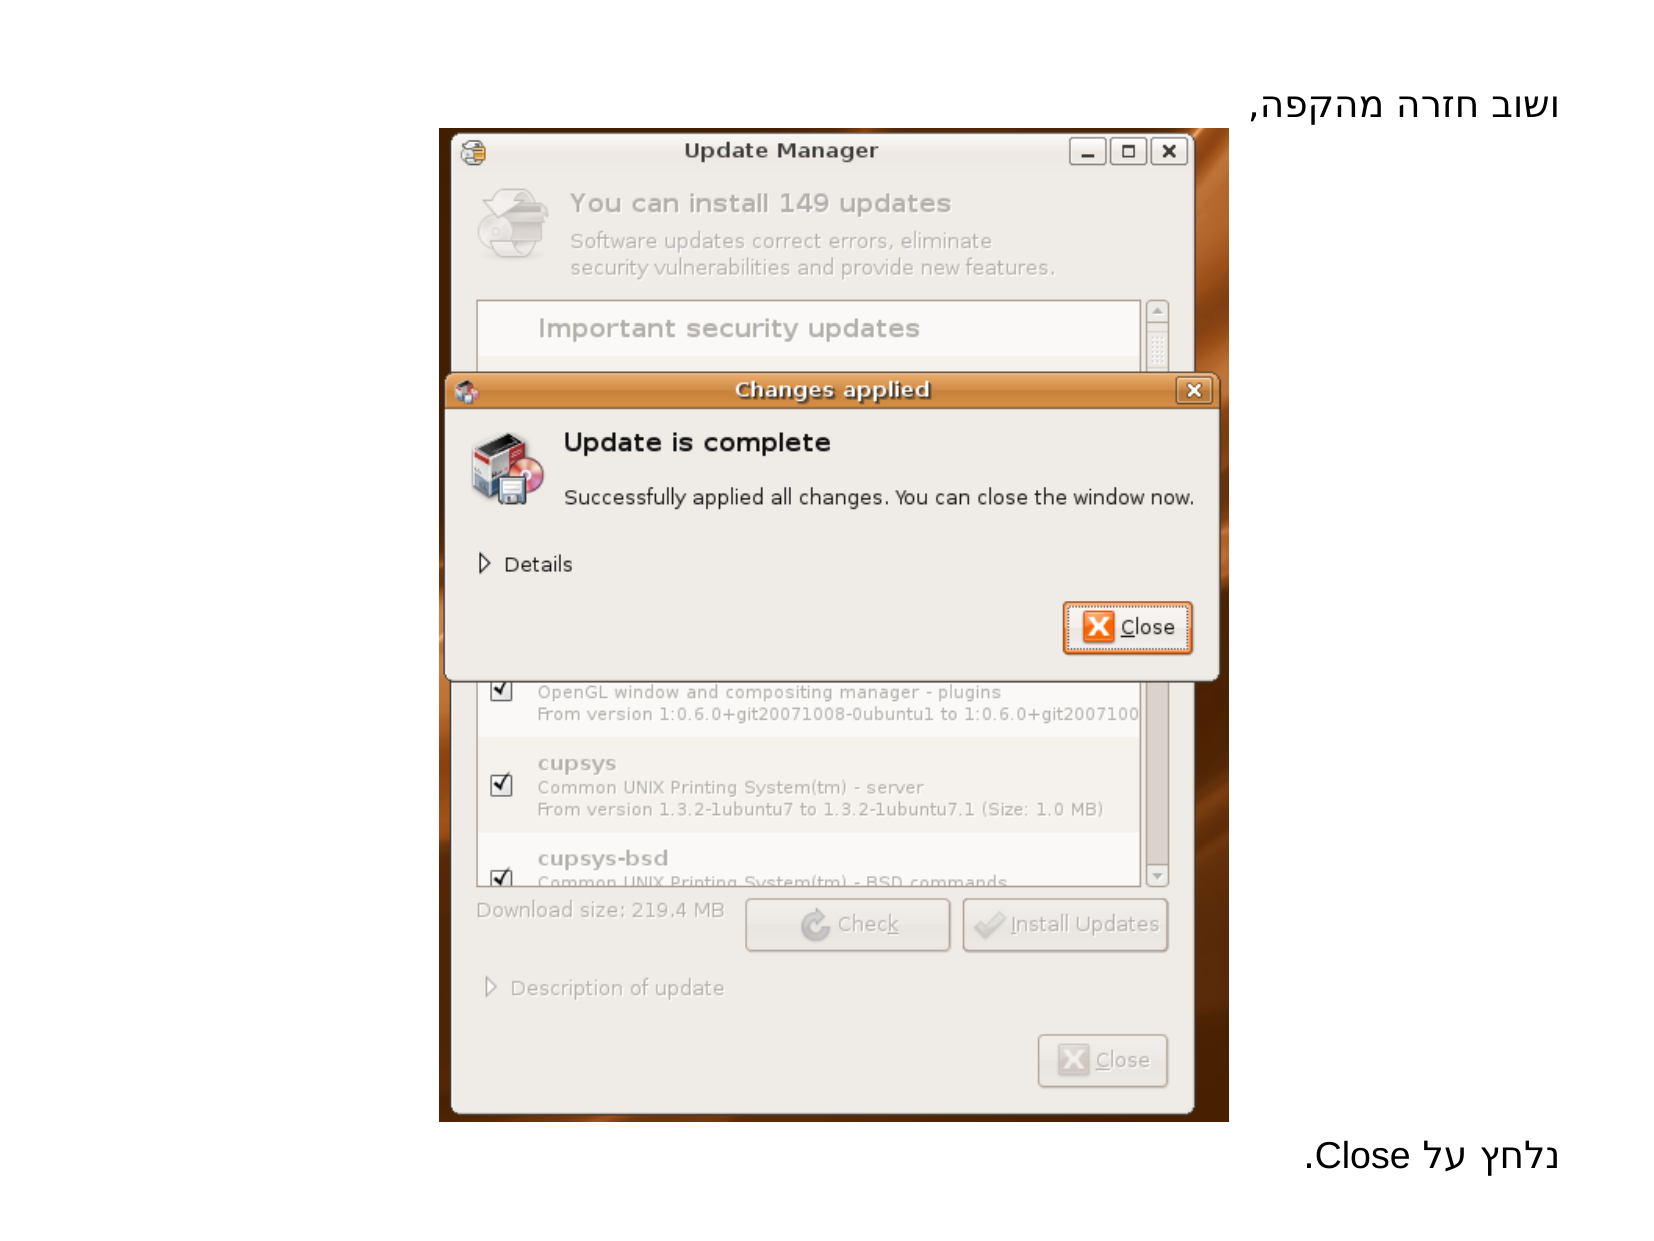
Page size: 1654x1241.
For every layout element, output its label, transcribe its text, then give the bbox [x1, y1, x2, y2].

text_box נלחץ על Close. [75, 1125, 1576, 1241]
picture [439, 128, 1229, 1122]
text_box ושוב חזרה מהקפה, [225, 75, 1576, 136]
